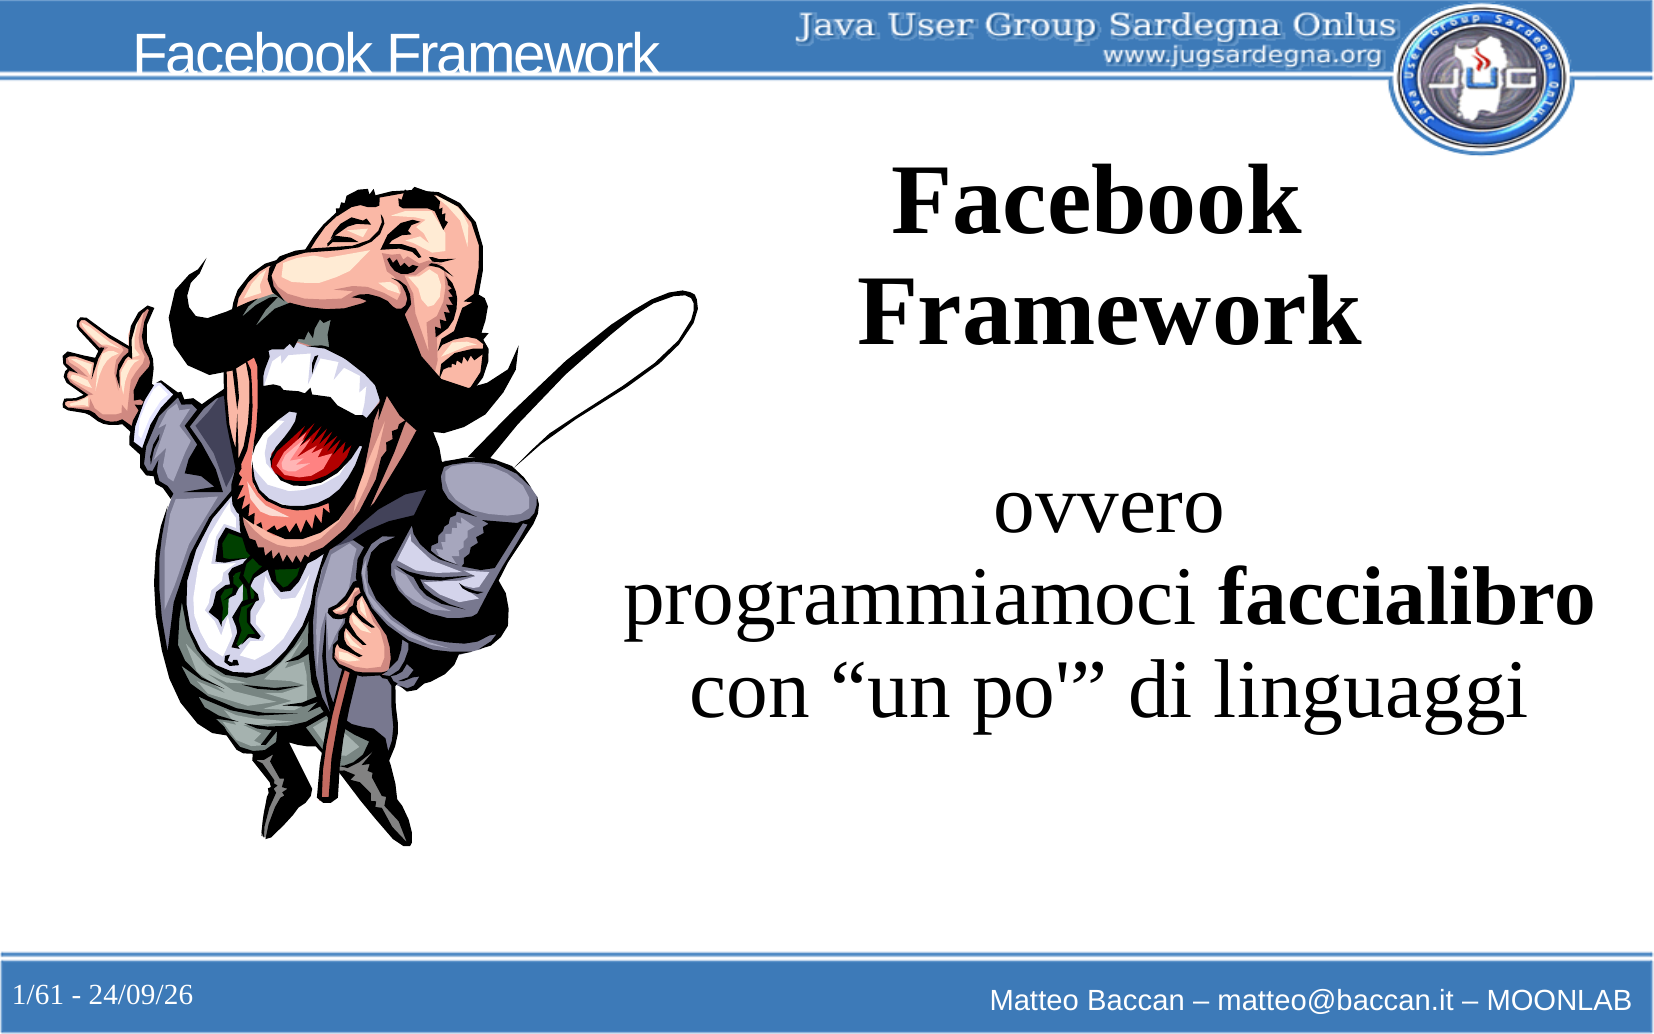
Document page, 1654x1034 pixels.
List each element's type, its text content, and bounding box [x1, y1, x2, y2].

title Facebook Framework [132, 5, 1609, 103]
text_box Facebook Framework ovvero programmiamoci faccialibro con “un po'” di linguaggi [588, 137, 1632, 743]
picture [0, 0, 1654, 1034]
